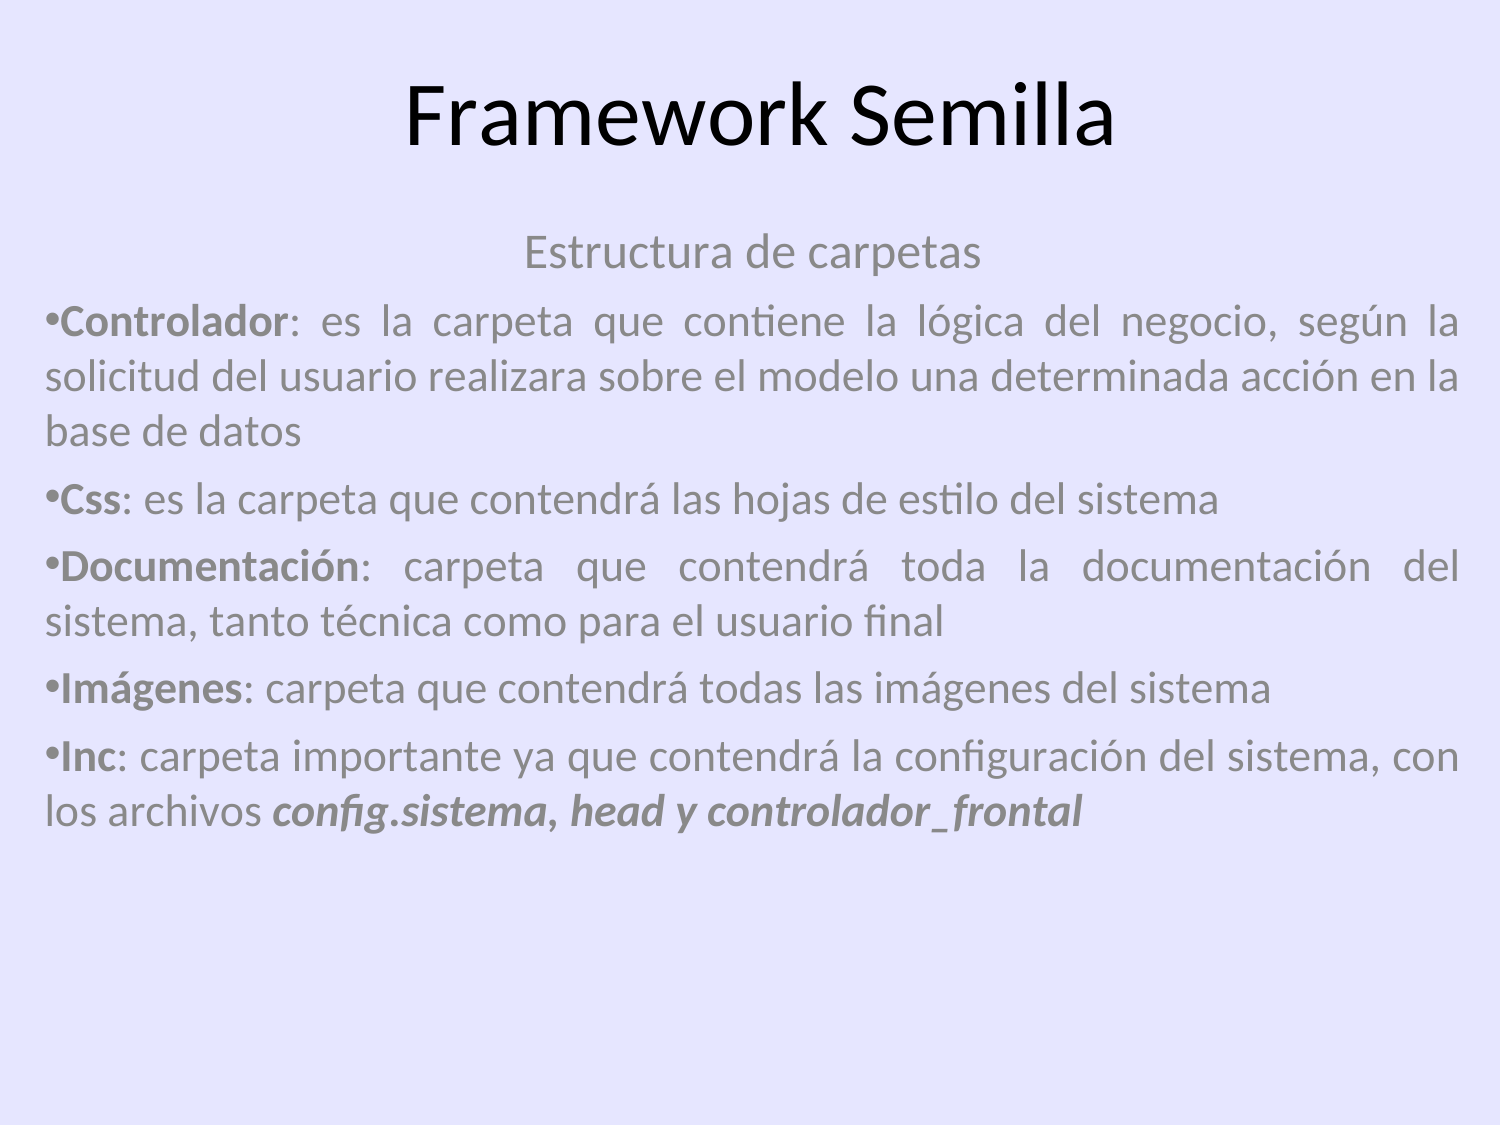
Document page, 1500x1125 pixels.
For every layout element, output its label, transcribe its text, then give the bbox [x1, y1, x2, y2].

text_box Framework Semilla [58, 35, 1465, 183]
text_box Estructura de carpetas Controlador: es la carpeta que contiene la lógica del negocio, según la solicitud del usuario realizara sobre el modelo una determinada acción en la base de datos Css: es la carpeta que contendrá las hojas de estilo del sistema Documentación: carpeta que contendrá toda la documentación del sistema, tanto técnica como para el usuario final Imágenes: carpeta que contendrá todas las imágenes del sistema Inc: carpeta importante ya que contendrá la configuración del sistema, con los archivos config.sistema, head y controlador_frontal [29, 210, 1477, 1125]
